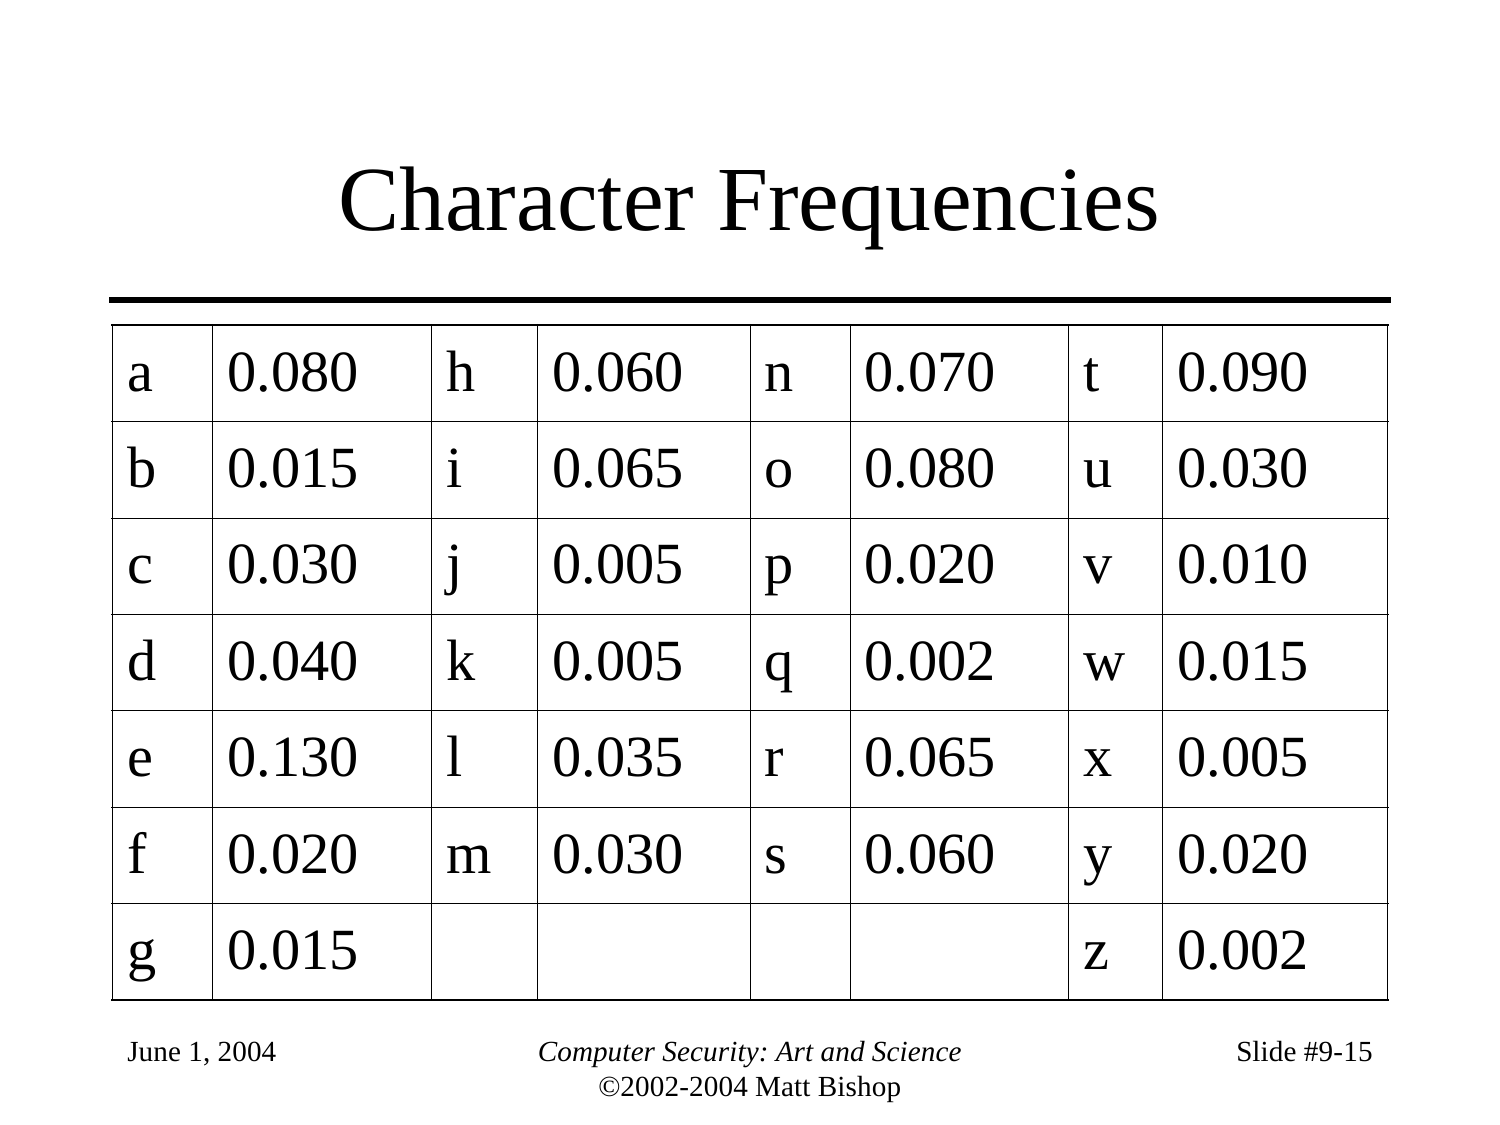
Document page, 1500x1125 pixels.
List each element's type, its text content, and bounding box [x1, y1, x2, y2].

table_cell 0.065 [538, 422, 750, 518]
table_cell m [432, 808, 537, 903]
table_header h [432, 326, 537, 421]
table_cell 0.020 [213, 808, 431, 903]
table_cell 0.015 [1163, 615, 1387, 710]
table_cell 0.065 [851, 711, 1068, 807]
table_cell [851, 904, 1068, 999]
table_header 0.070 [851, 326, 1068, 421]
table_cell [432, 904, 537, 999]
table_cell 0.030 [538, 808, 750, 903]
table_cell z [1069, 904, 1162, 999]
table_cell b [113, 422, 212, 518]
table_cell 0.015 [213, 904, 431, 999]
table_cell w [1069, 615, 1162, 710]
table_header a [113, 326, 212, 421]
table_cell g [113, 904, 212, 999]
table_cell [538, 904, 750, 999]
table_cell 0.080 [851, 422, 1068, 518]
table_cell d [113, 615, 212, 710]
table_cell i [432, 422, 537, 518]
table_cell 0.030 [1163, 422, 1387, 518]
title Character Frequencies [112, 99, 1388, 288]
table_cell 0.020 [1163, 808, 1387, 903]
table_header 0.080 [213, 326, 431, 421]
table_header 0.090 [1163, 326, 1387, 421]
table_cell o [751, 422, 850, 518]
table_cell v [1069, 519, 1162, 614]
table_cell p [751, 519, 850, 614]
table_cell y [1069, 808, 1162, 903]
table_cell 0.010 [1163, 519, 1387, 614]
table_cell x [1069, 711, 1162, 807]
table_cell 0.002 [1163, 904, 1387, 999]
table_cell r [751, 711, 850, 807]
table_cell 0.130 [213, 711, 431, 807]
table_cell 0.005 [538, 615, 750, 710]
table_cell [751, 904, 850, 999]
table_cell 0.005 [1163, 711, 1387, 807]
table_cell l [432, 711, 537, 807]
table_cell s [751, 808, 850, 903]
table_header t [1069, 326, 1162, 421]
table_cell 0.015 [213, 422, 431, 518]
table_cell q [751, 615, 850, 710]
table_cell 0.060 [851, 808, 1068, 903]
table_cell c [113, 519, 212, 614]
table_header n [751, 326, 850, 421]
table_cell 0.040 [213, 615, 431, 710]
table_cell j [432, 519, 537, 614]
table_cell u [1069, 422, 1162, 518]
table_cell f [113, 808, 212, 903]
table_cell 0.002 [851, 615, 1068, 710]
table_cell 0.035 [538, 711, 750, 807]
table_cell k [432, 615, 537, 710]
table_cell 0.030 [213, 519, 431, 614]
table_header 0.060 [538, 326, 750, 421]
table_cell 0.020 [851, 519, 1068, 614]
table_cell e [113, 711, 212, 807]
table_cell 0.005 [538, 519, 750, 614]
